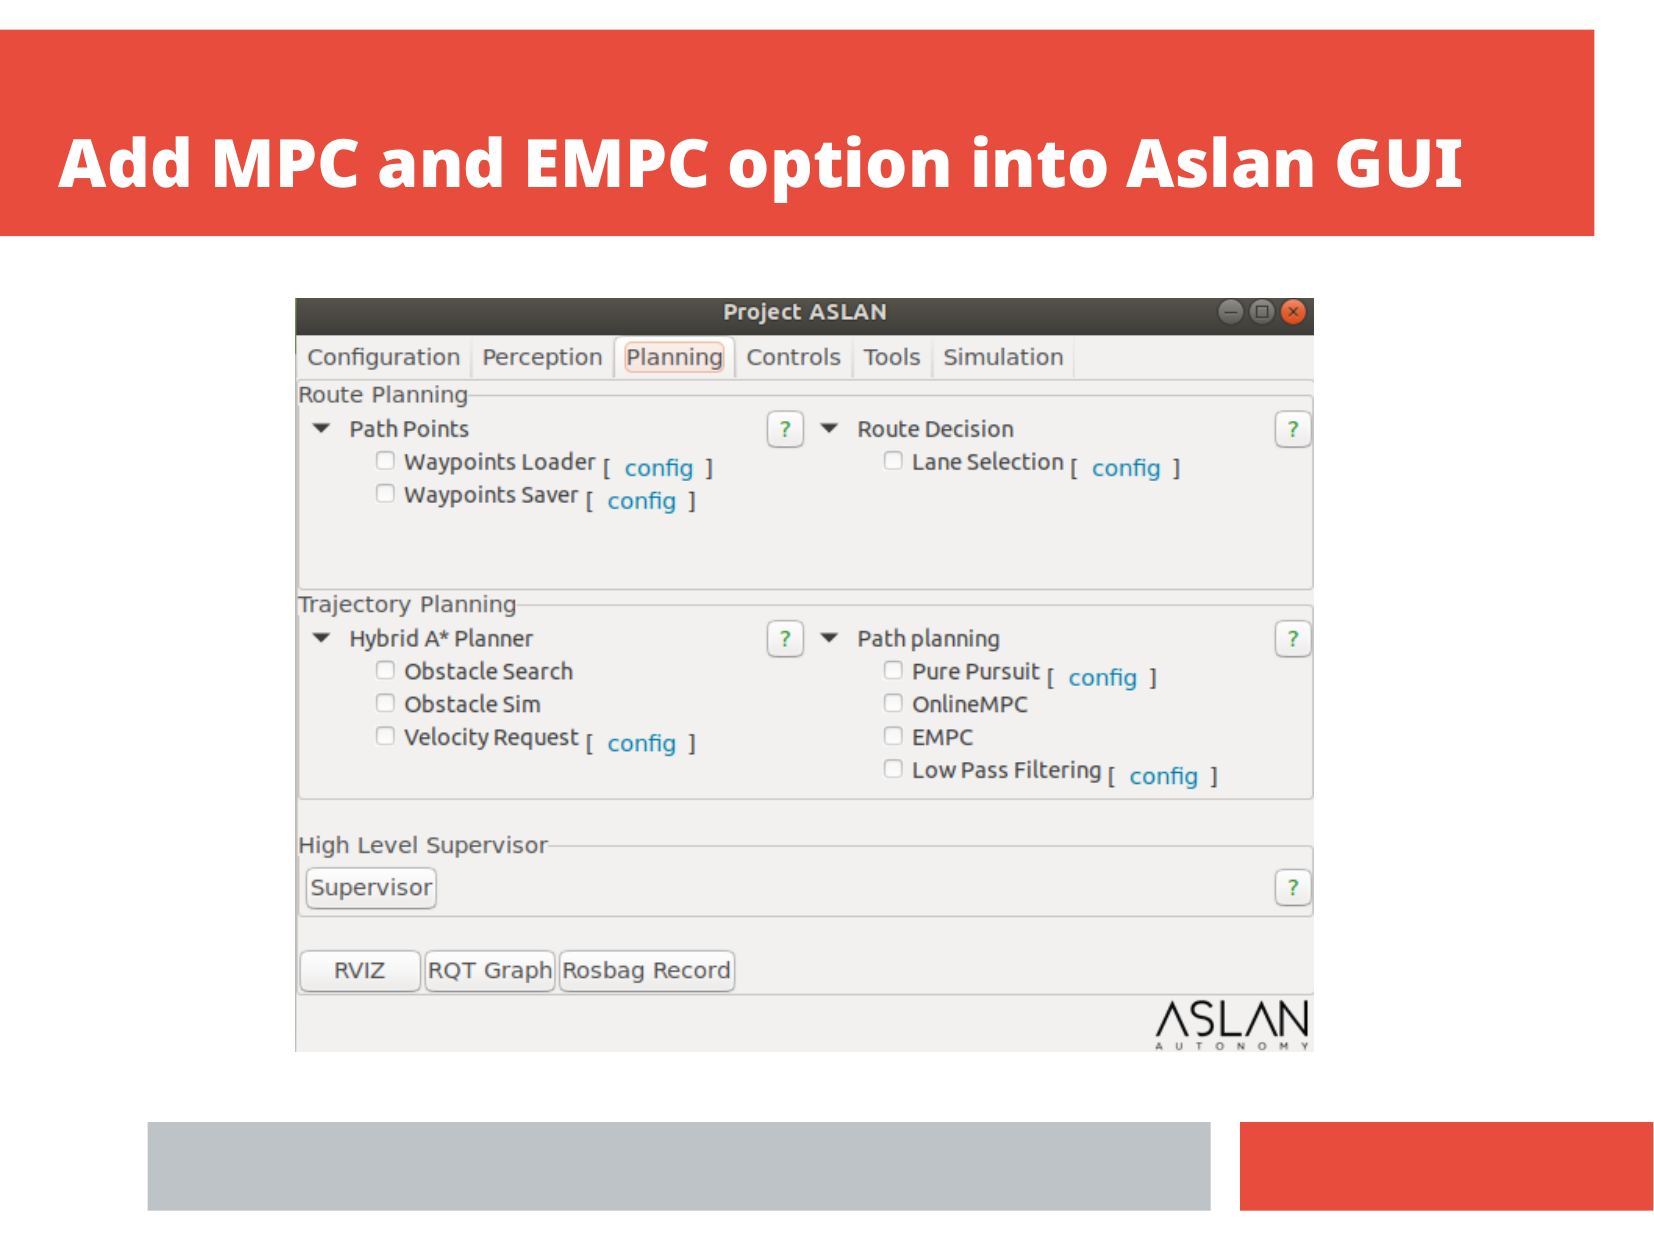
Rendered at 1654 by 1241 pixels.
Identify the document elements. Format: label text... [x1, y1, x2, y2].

title Add MPC and EMPC option into Aslan GUI [59, 59, 1595, 207]
picture [295, 298, 1314, 1052]
